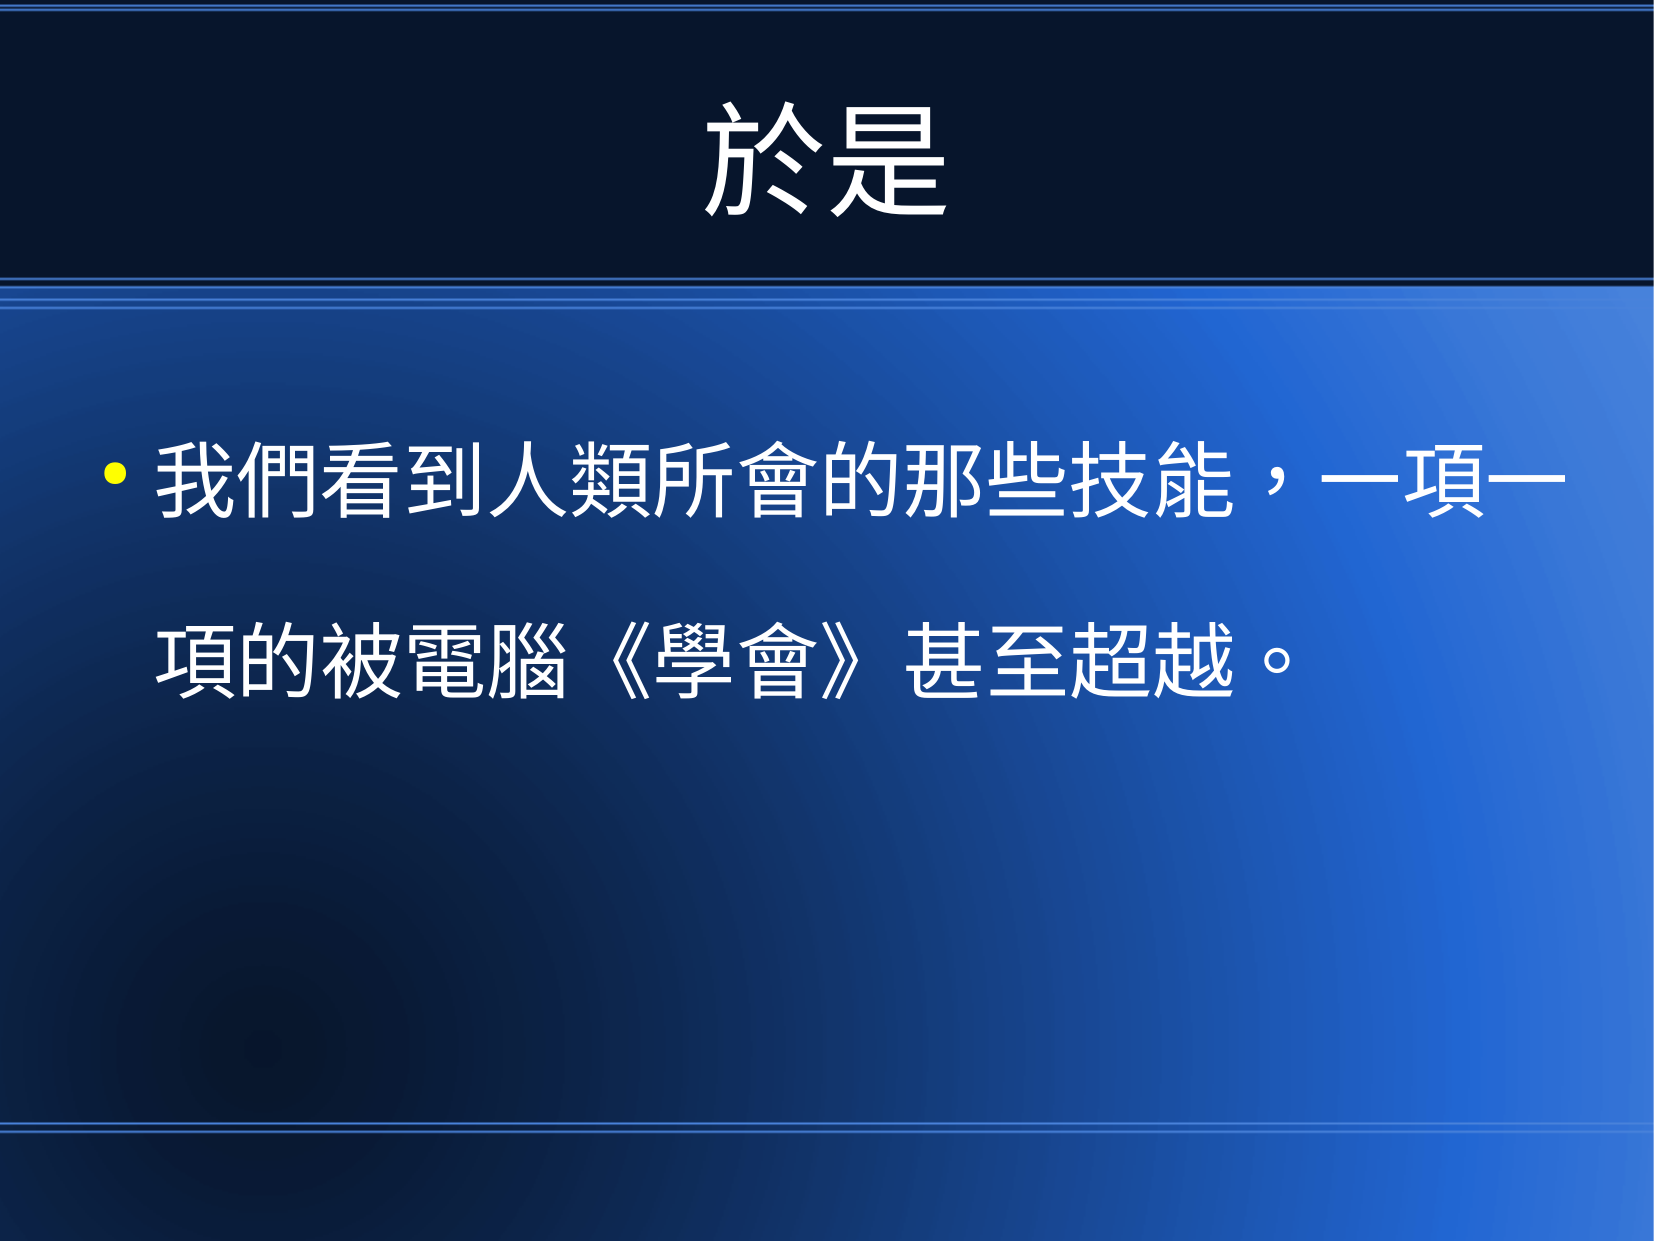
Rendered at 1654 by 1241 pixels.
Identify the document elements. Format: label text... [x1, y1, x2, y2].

title 於是 [82, 49, 1571, 257]
list 我們看到人類所會的那些技能，一項一項的被電腦《學會》甚至超越。 [82, 355, 1571, 1241]
picture [0, 0, 1654, 1241]
